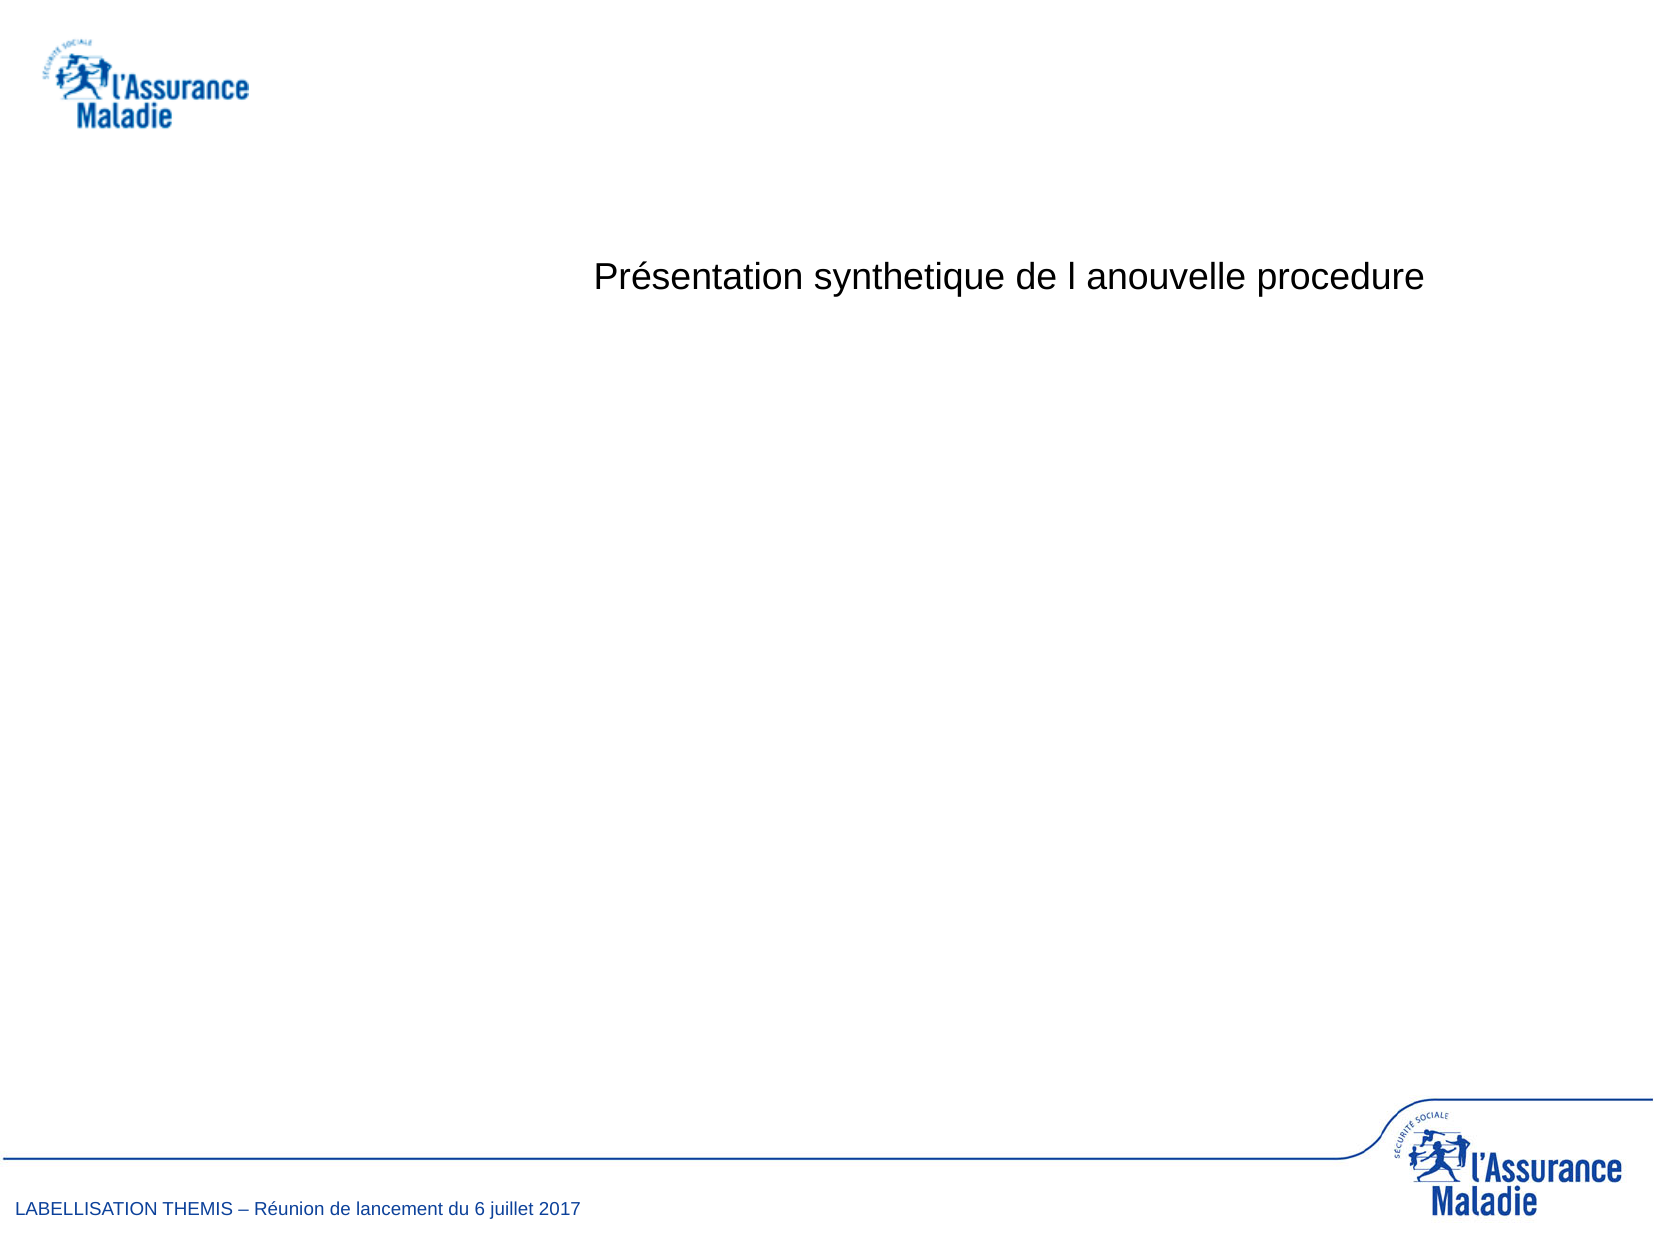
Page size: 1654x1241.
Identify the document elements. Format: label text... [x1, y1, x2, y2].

picture [0, 1095, 1654, 1241]
text_box Présentation synthetique de l anouvelle procedure [578, 248, 1440, 305]
picture [21, 35, 249, 130]
